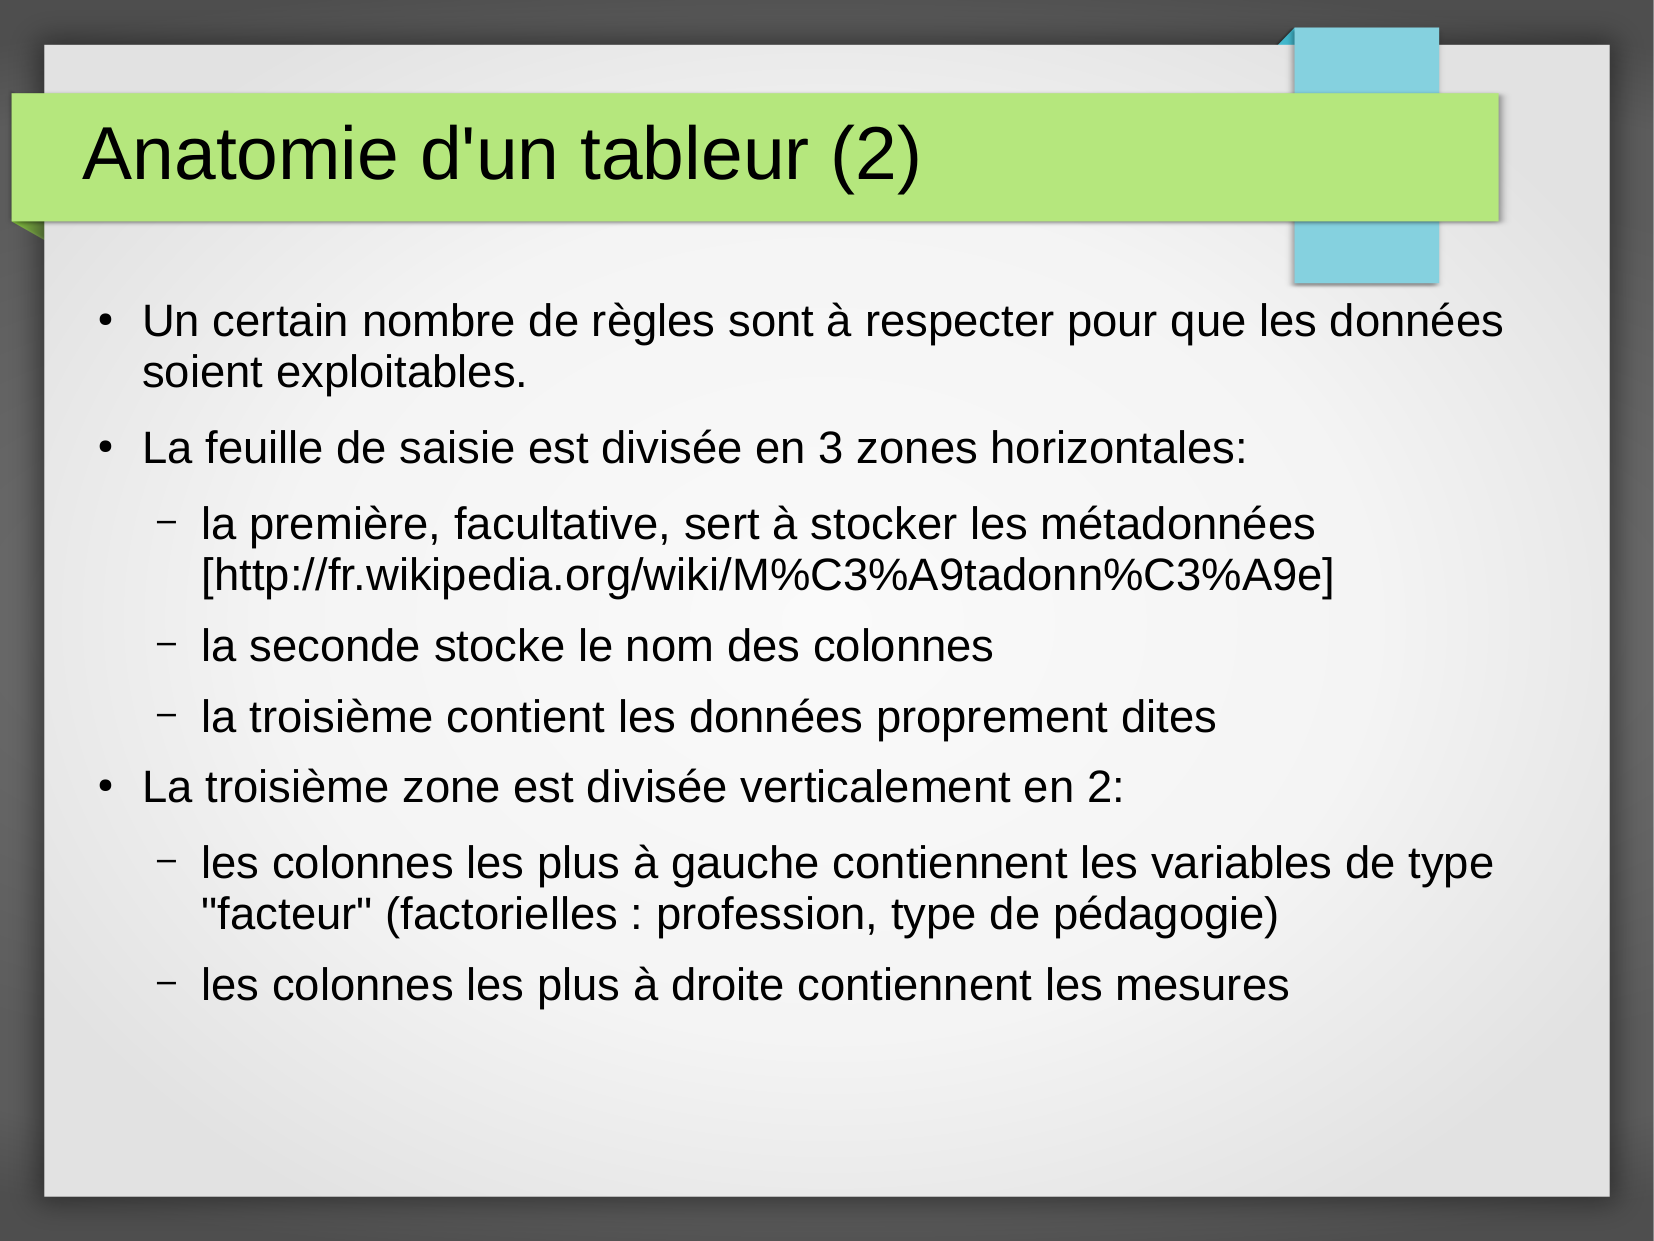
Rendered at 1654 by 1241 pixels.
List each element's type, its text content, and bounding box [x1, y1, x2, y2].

list Un certain nombre de règles sont à respecter pour que les données soient exploitables. La feuille de saisie est divisée en 3 zones horizontales: la première, facultative, sert à stocker les métadonnées [http://fr.wikipedia.org/wiki/M%C3%A9tadonn%C3%A9e] la seconde stocke le nom des colonnes la troisième contient les données proprement dites La troisième zone est divisée verticalement en 2: les colonnes les plus à gauche contiennent les variables de type "facteur" (factorielles : profession, type de pédagogie) les colonnes les plus à droite contiennent les mesures [82, 295, 1571, 1015]
picture [0, 0, 1654, 1241]
title Anatomie d'un tableur (2) [82, 94, 1264, 213]
